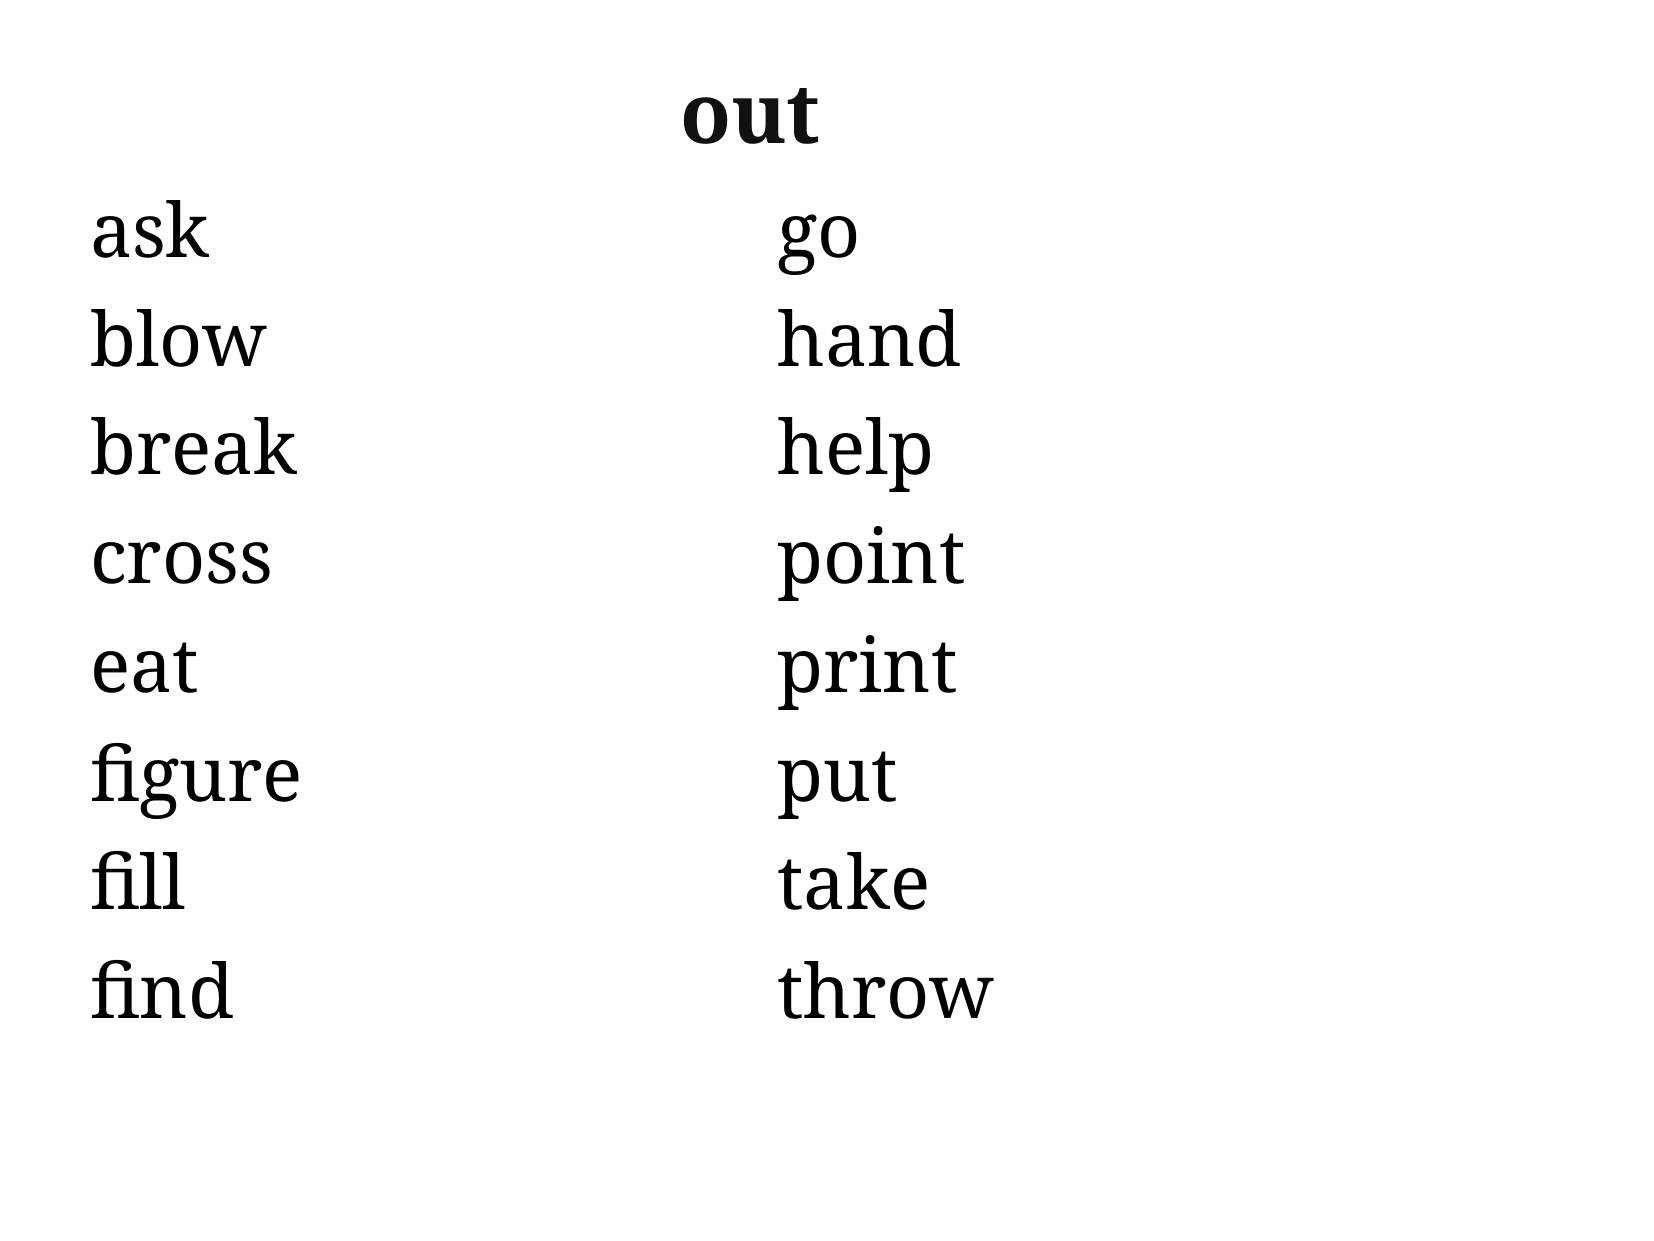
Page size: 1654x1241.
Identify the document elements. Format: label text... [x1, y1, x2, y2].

list go hand help point print put take throw [762, 174, 1426, 1063]
title out [75, 52, 1426, 168]
list ask blow break cross eat figure fill find [75, 174, 738, 1063]
